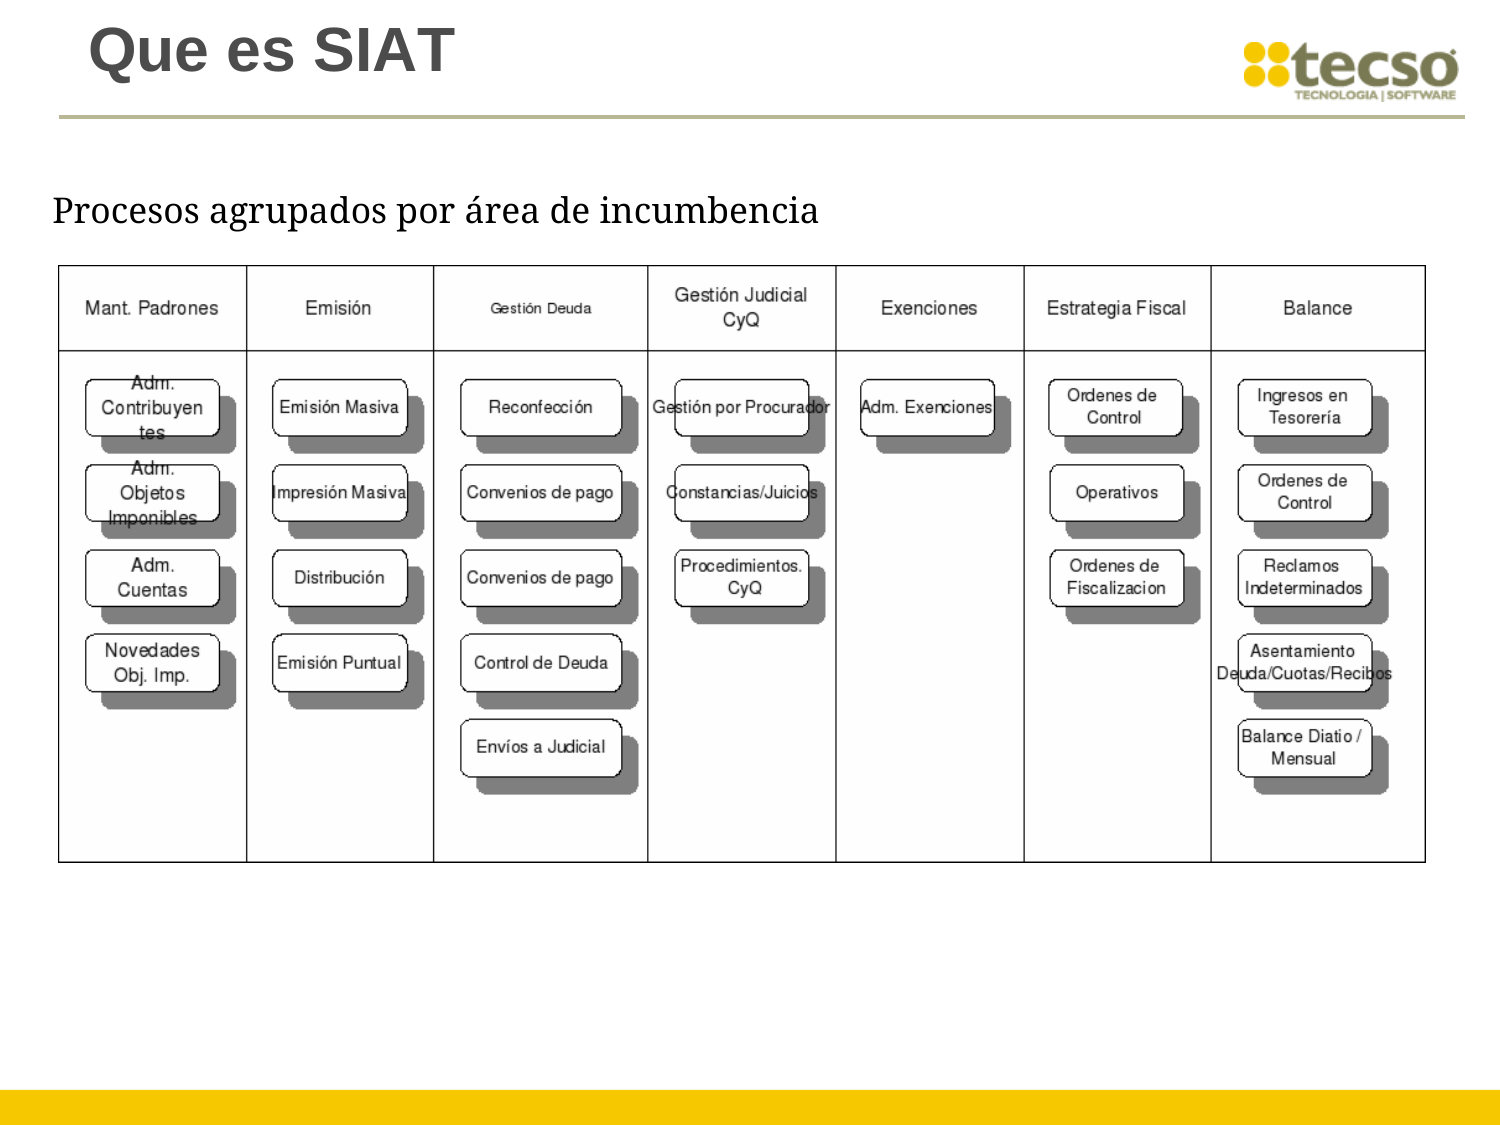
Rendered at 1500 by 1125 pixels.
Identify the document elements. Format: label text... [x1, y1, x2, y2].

title Que es SIAT [73, 6, 1238, 112]
picture [1244, 42, 1459, 102]
picture [58, 265, 1426, 863]
list Procesos agrupados por área de incumbencia [37, 112, 1426, 1013]
